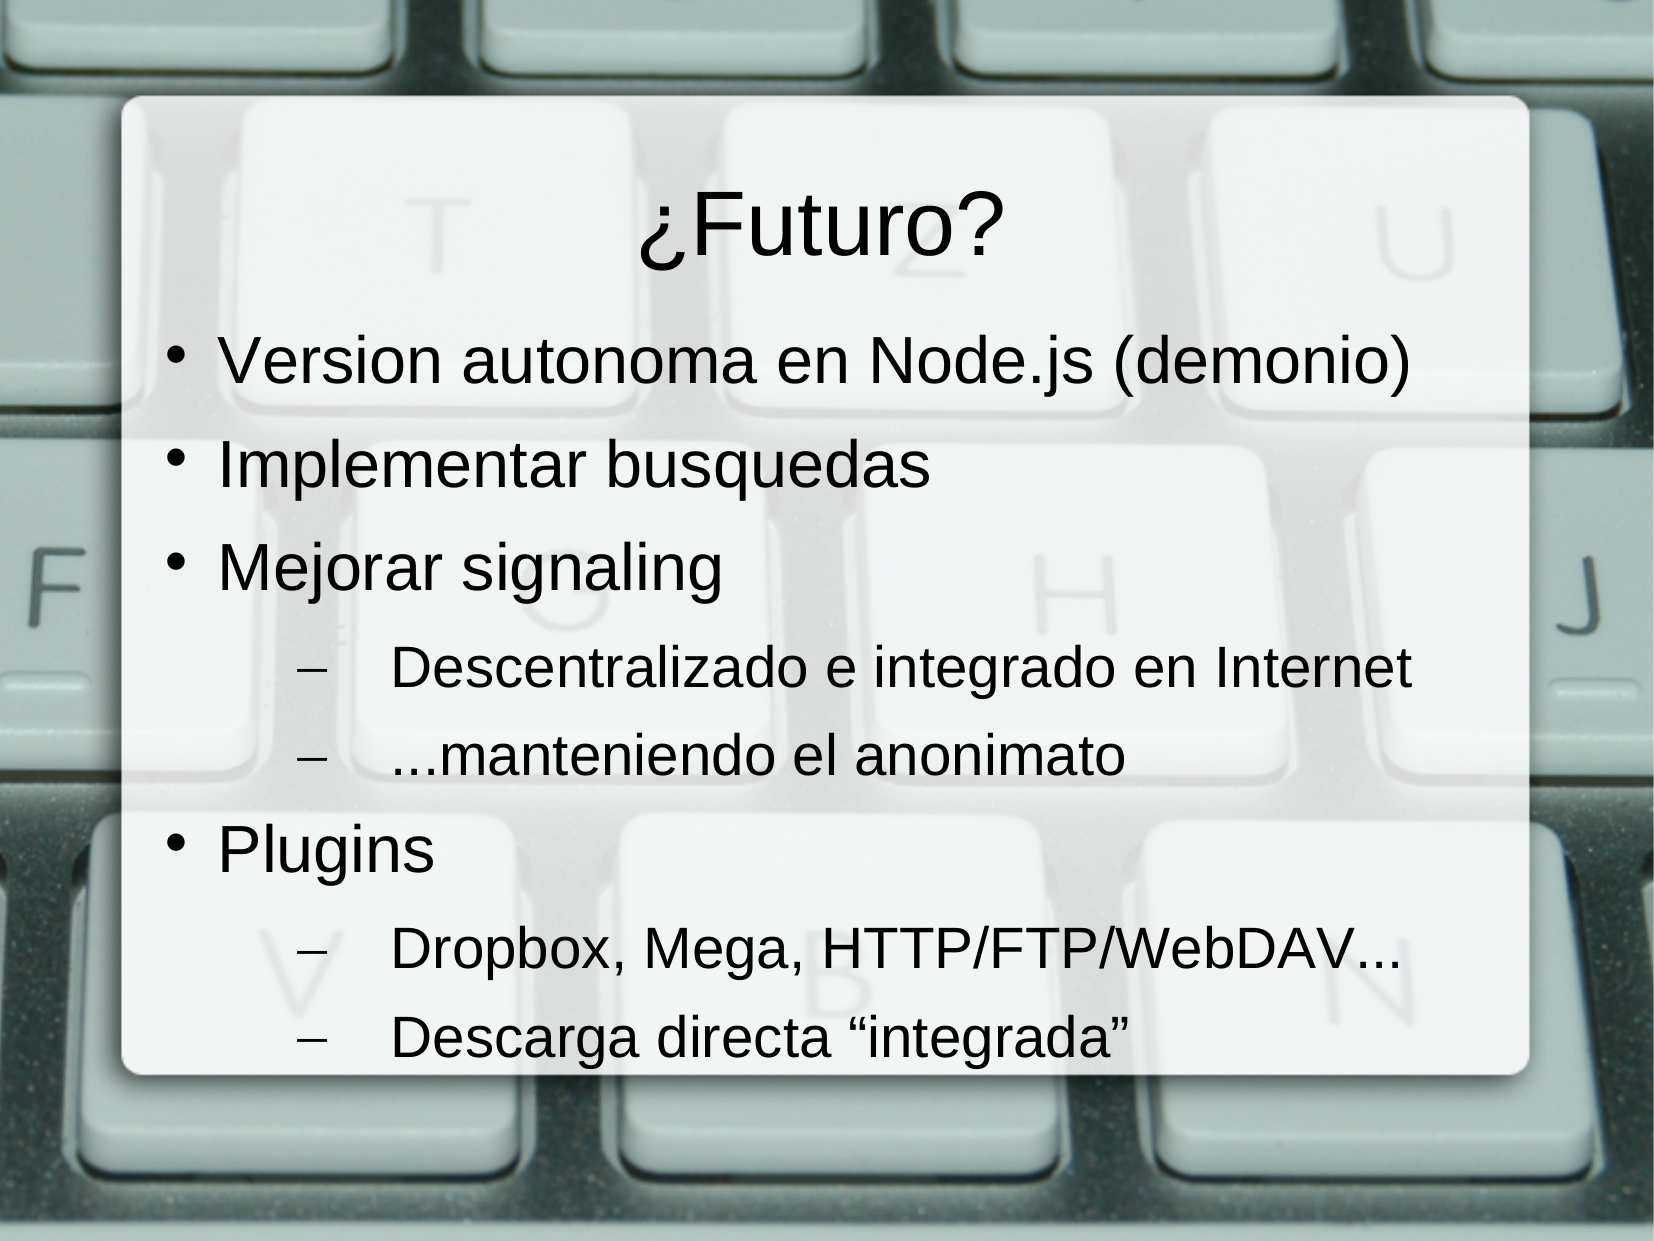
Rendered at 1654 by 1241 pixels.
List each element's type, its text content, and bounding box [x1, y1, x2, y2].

picture [0, 0, 1654, 1241]
list Version autonoma en Node.js (demonio) Implementar busquedas Mejorar signaling Descentralizado e integrado en Internet ...manteniendo el anonimato Plugins Dropbox, Mega, HTTP/FTP/WebDAV... Descarga directa “integrada” [147, 325, 1506, 1071]
title ¿Futuro? [135, 117, 1506, 325]
